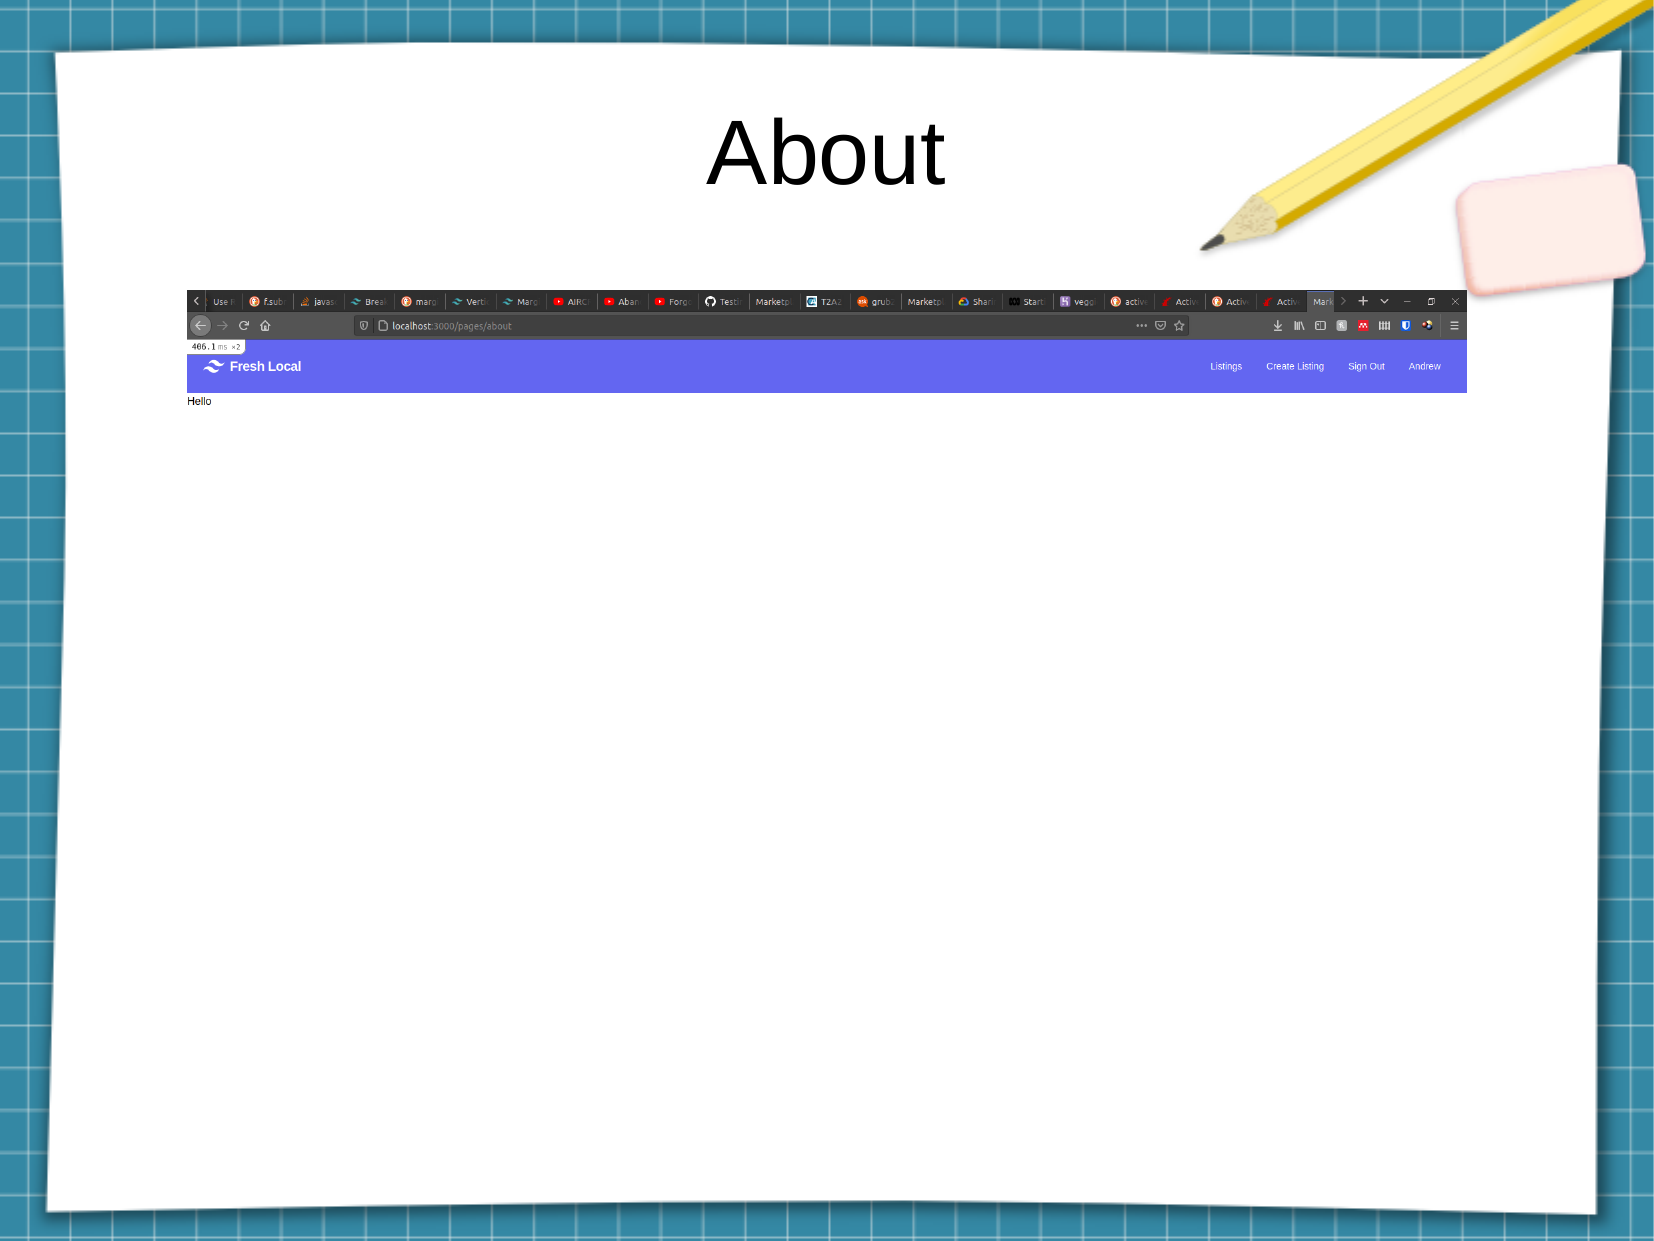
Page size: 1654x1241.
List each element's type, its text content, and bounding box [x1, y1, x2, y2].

picture [0, 0, 1654, 1241]
title About [82, 49, 1571, 257]
